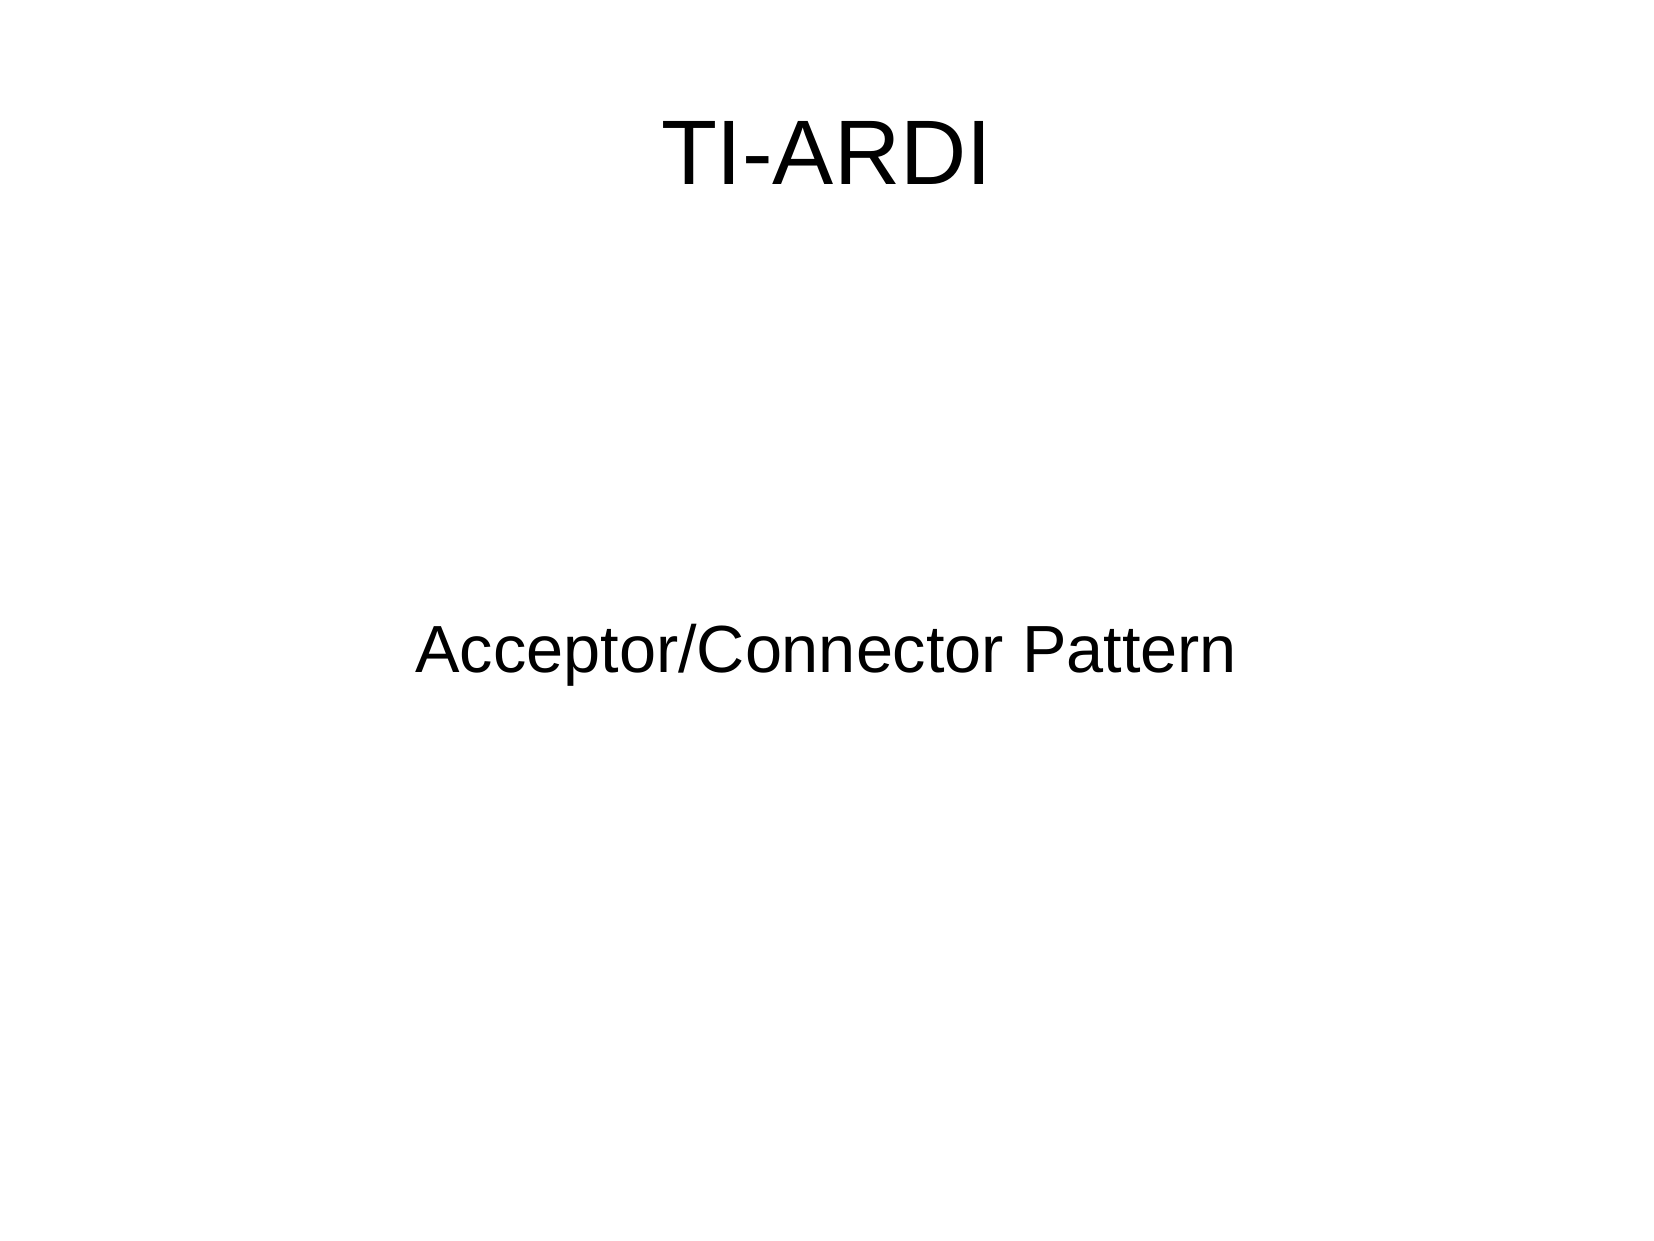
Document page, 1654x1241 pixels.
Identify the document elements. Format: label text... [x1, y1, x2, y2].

title TI-ARDI [82, 49, 1571, 257]
subtitle Acceptor/Connector Pattern [82, 290, 1571, 1010]
